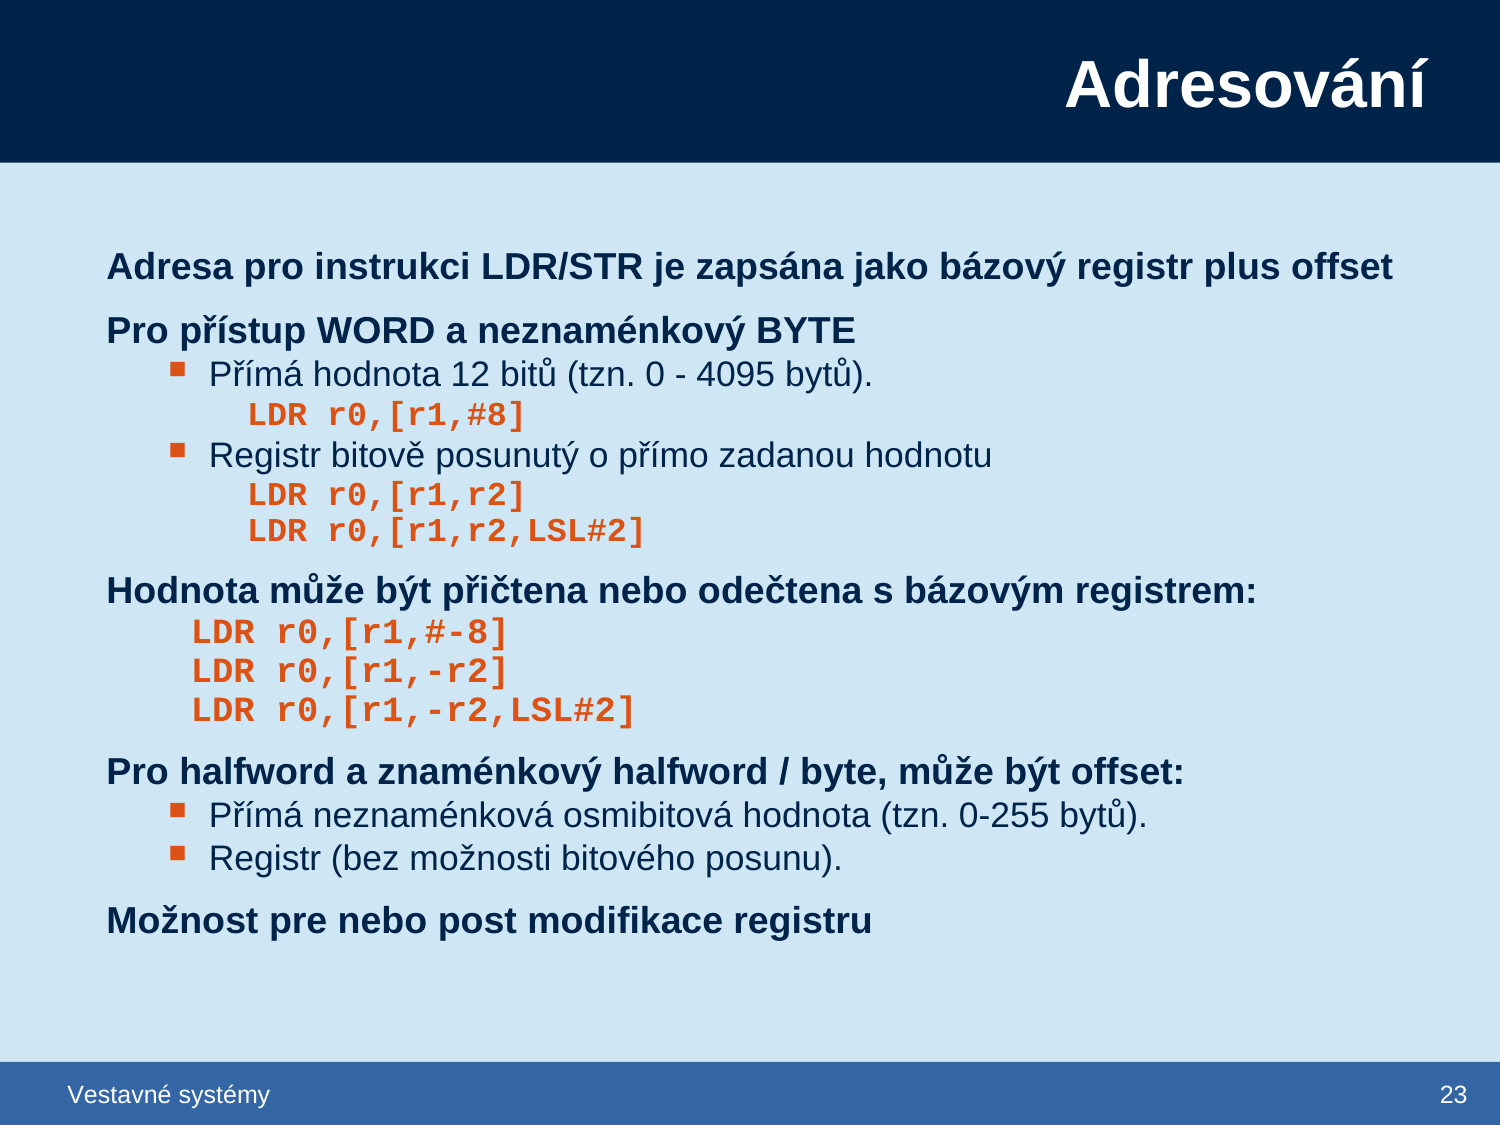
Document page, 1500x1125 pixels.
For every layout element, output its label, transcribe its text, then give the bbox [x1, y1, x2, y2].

list Adresa pro instrukci LDR/STR je zapsána jako bázový registr plus offset Pro přístup WORD a neznaménkový BYTE Přímá hodnota 12 bitů (tzn. 0 - 4095 bytů). LDR r0,[r1,#8] Registr bitově posunutý o přímo zadanou hodnotu LDR r0,[r1,r2] LDR r0,[r1,r2,LSL#2] Hodnota může být přičtena nebo odečtena s bázovým registrem: LDR r0,[r1,#-8] LDR r0,[r1,-r2] LDR r0,[r1,-r2,LSL#2] Pro halfword a znaménkový halfword / byte, může být offset: Přímá neznaménková osmibitová hodnota (tzn. 0-255 bytů). Registr (bez možnosti bitového posunu). Možnost pre nebo post modifikace registru [62, 187, 1426, 1002]
title Adresování [324, 0, 1443, 163]
